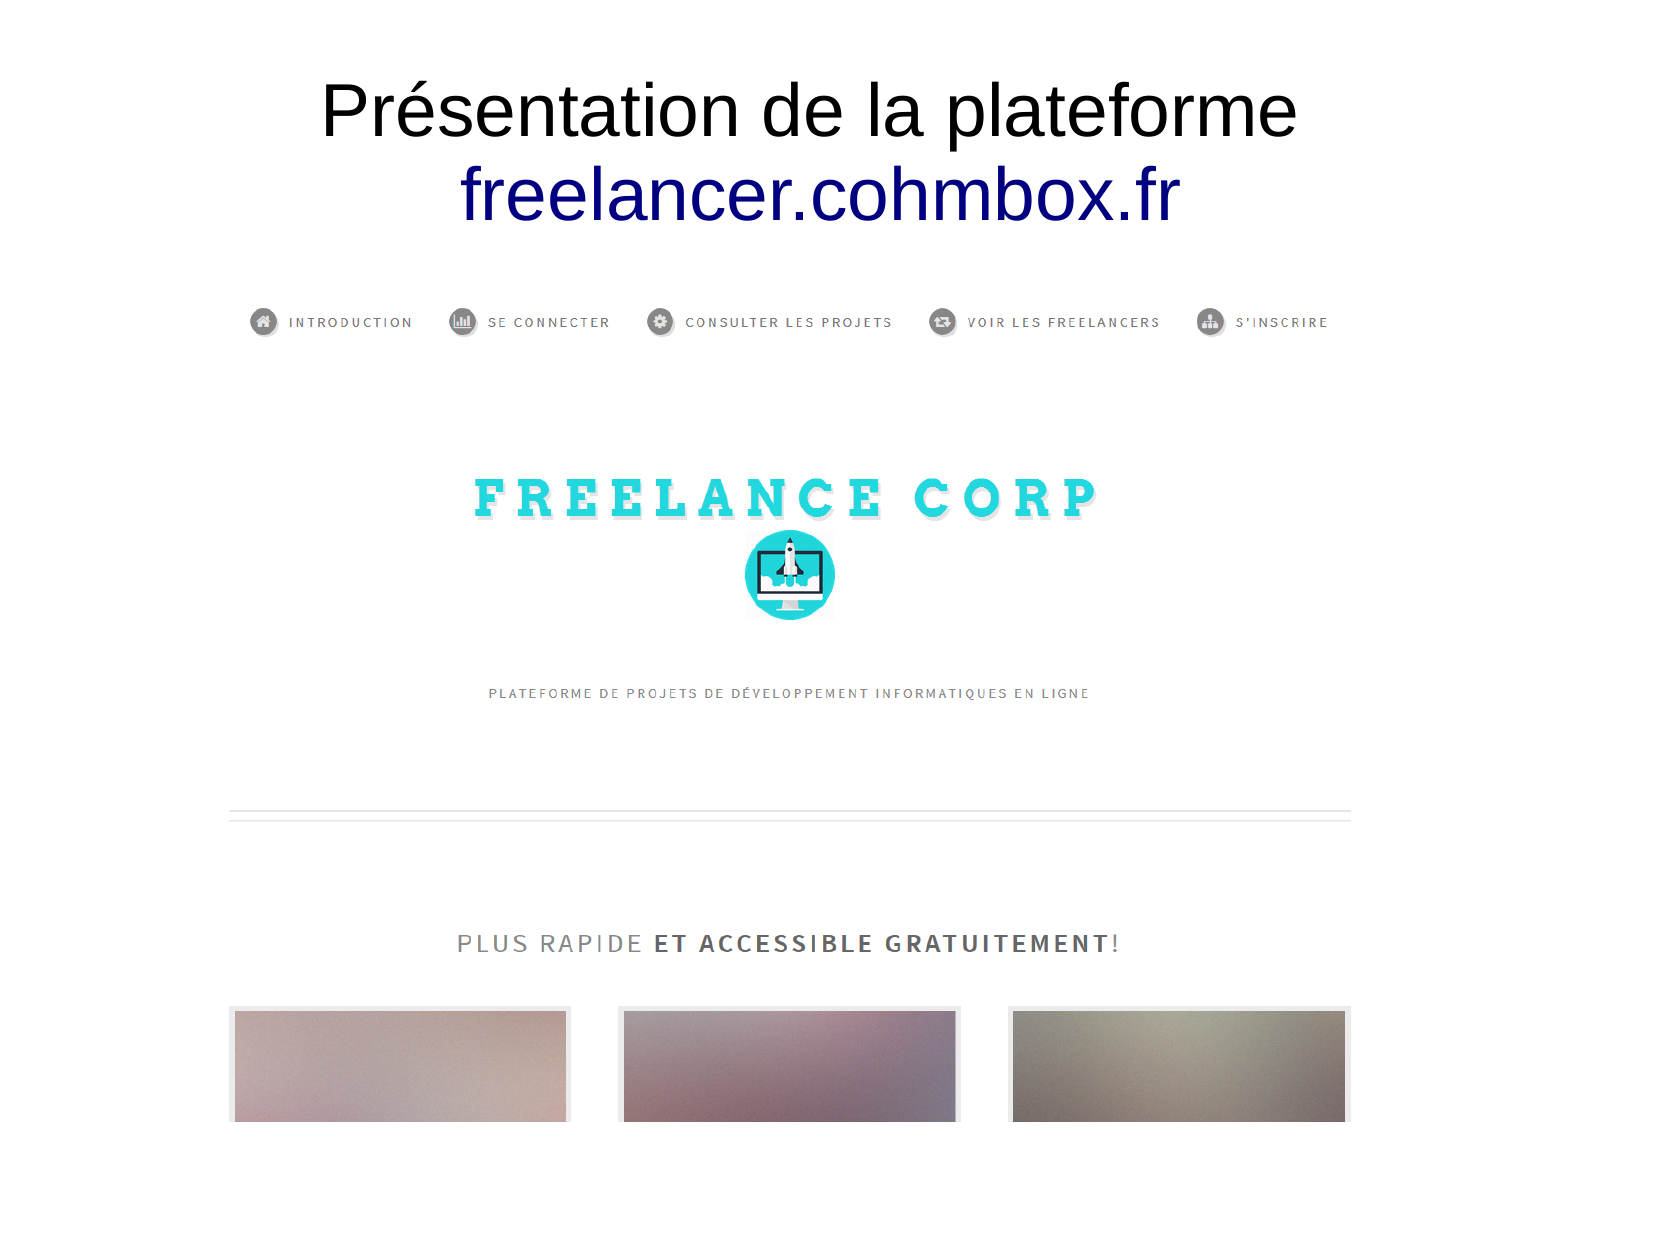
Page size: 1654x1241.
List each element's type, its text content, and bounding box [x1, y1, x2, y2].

picture [0, 264, 1654, 1123]
title Présentation de la plateforme freelancer.cohmbox.fr [76, 49, 1565, 257]
